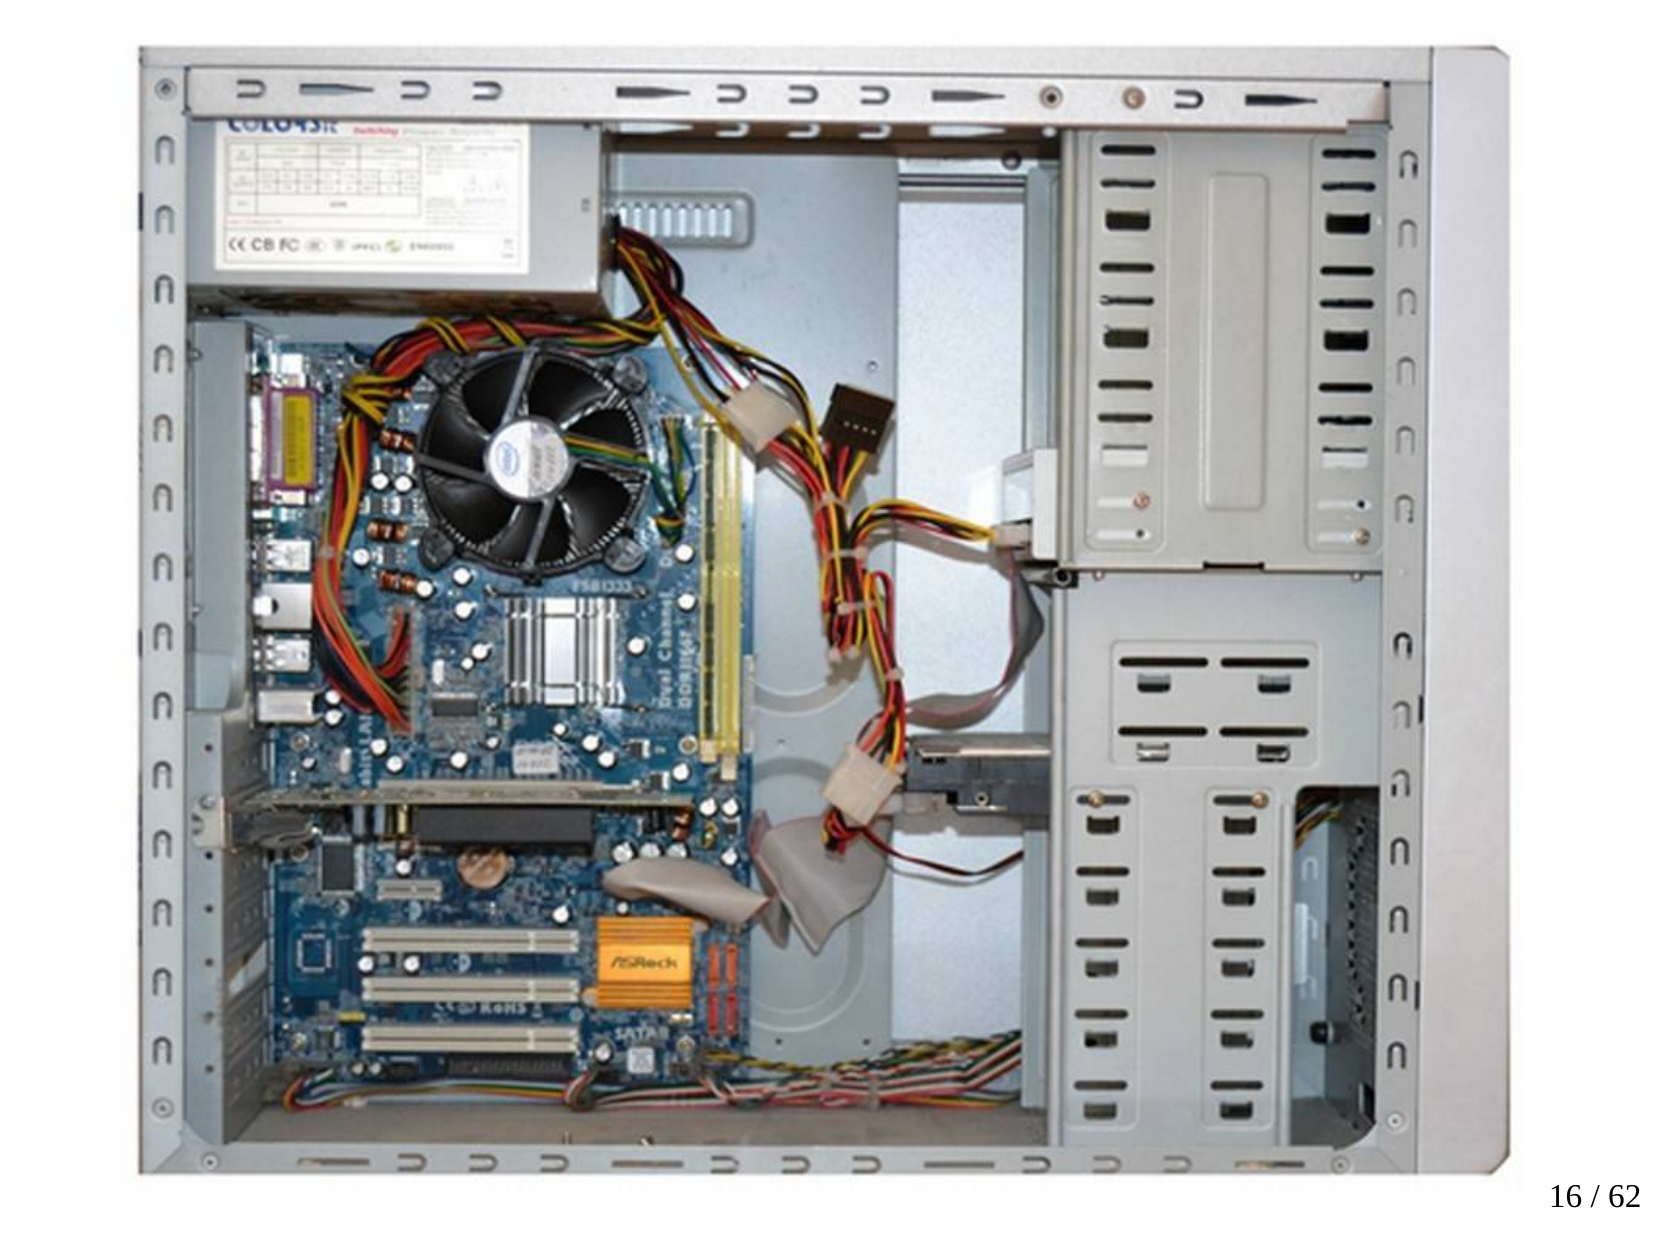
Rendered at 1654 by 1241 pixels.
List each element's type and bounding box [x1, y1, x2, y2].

picture [119, 32, 1524, 1193]
